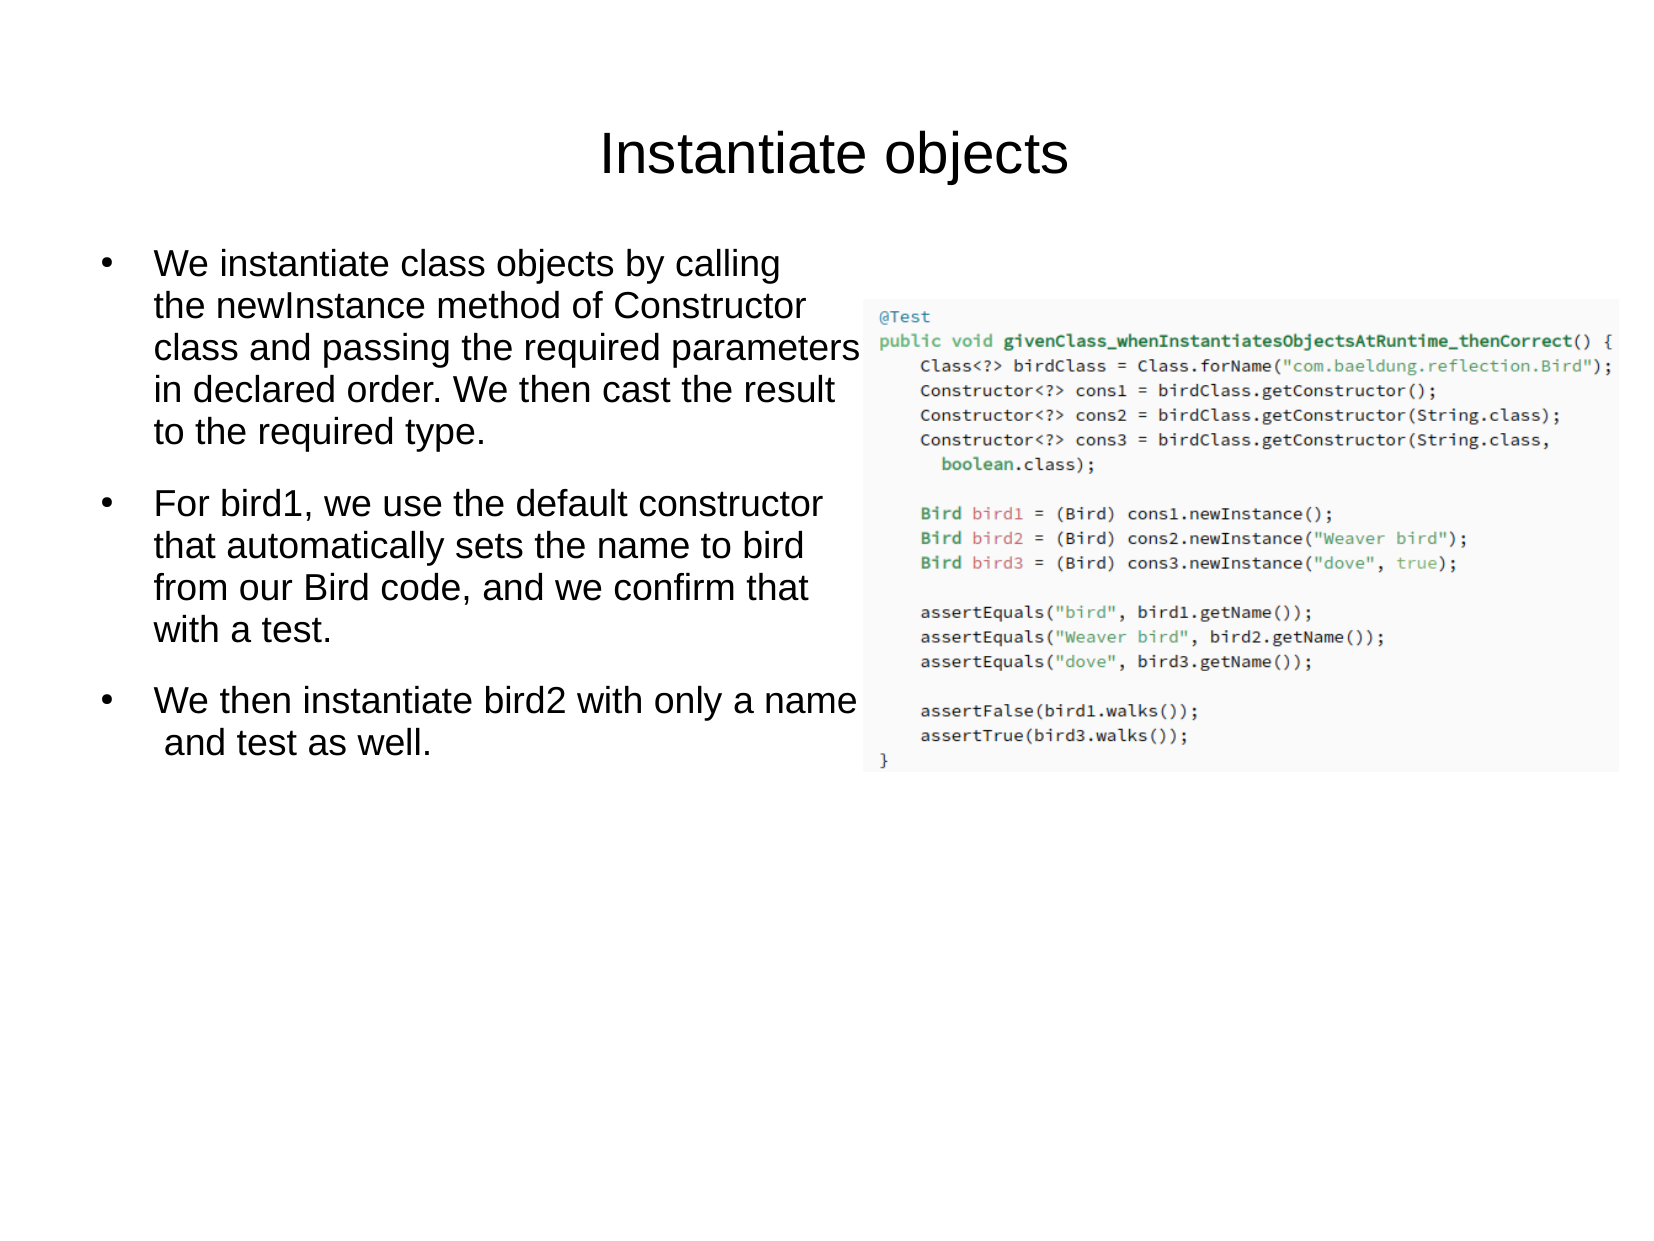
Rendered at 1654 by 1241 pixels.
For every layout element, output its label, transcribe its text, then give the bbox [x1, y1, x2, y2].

title Instantiate objects [82, 49, 1571, 242]
picture [863, 299, 1619, 772]
list We instantiate class objects by calling the newInstance method of Constructor class and passing the required parameters in declared order. We then cast the result to the required type. For bird1, we use the default constructor that automatically sets the name to bird from our Bird code, and we confirm that with a test. We then instantiate bird2 with only a name and test as well. [82, 242, 1619, 1165]
